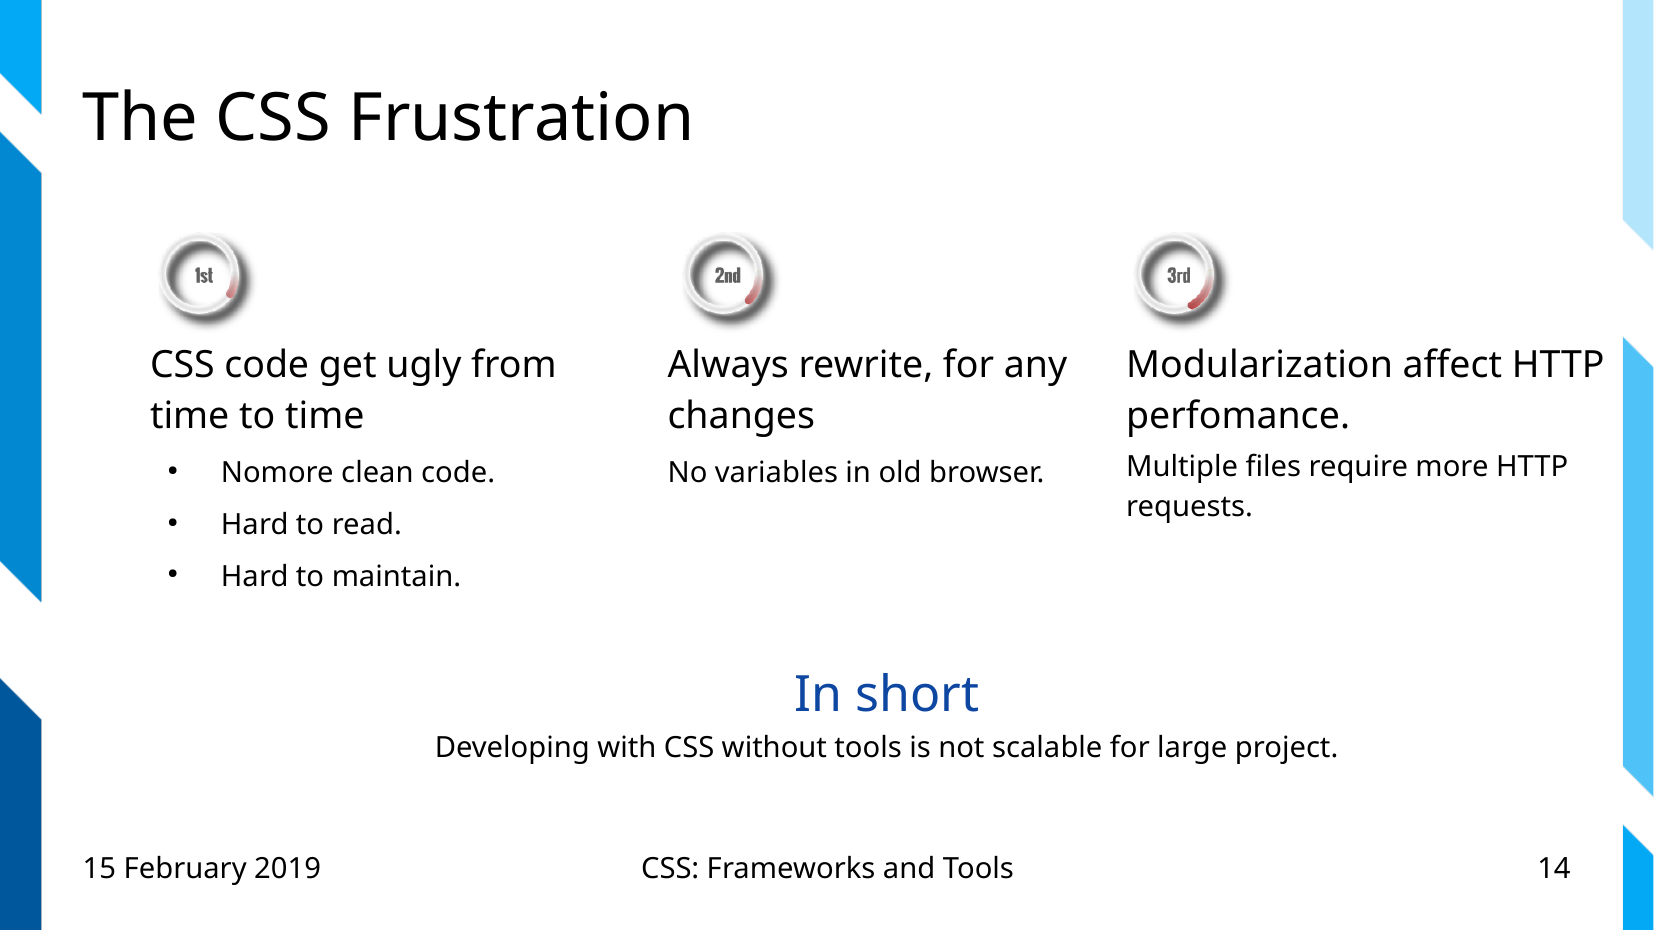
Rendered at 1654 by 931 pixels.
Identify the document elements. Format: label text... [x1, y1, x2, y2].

text_box In short Developing with CSS without tools is not scalable for large project. [420, 650, 1254, 766]
list Modularization affect HTTP perfomance. Multiple files require more HTTP requests. [1126, 337, 1606, 595]
list Always rewrite, for any changes No variables in old browser. [667, 337, 1126, 595]
picture [0, 0, 1654, 930]
title The CSS Frustration [82, 37, 1571, 193]
list CSS code get ugly from time to time Nomore clean code. Hard to read. Hard to maintain. [150, 337, 571, 595]
